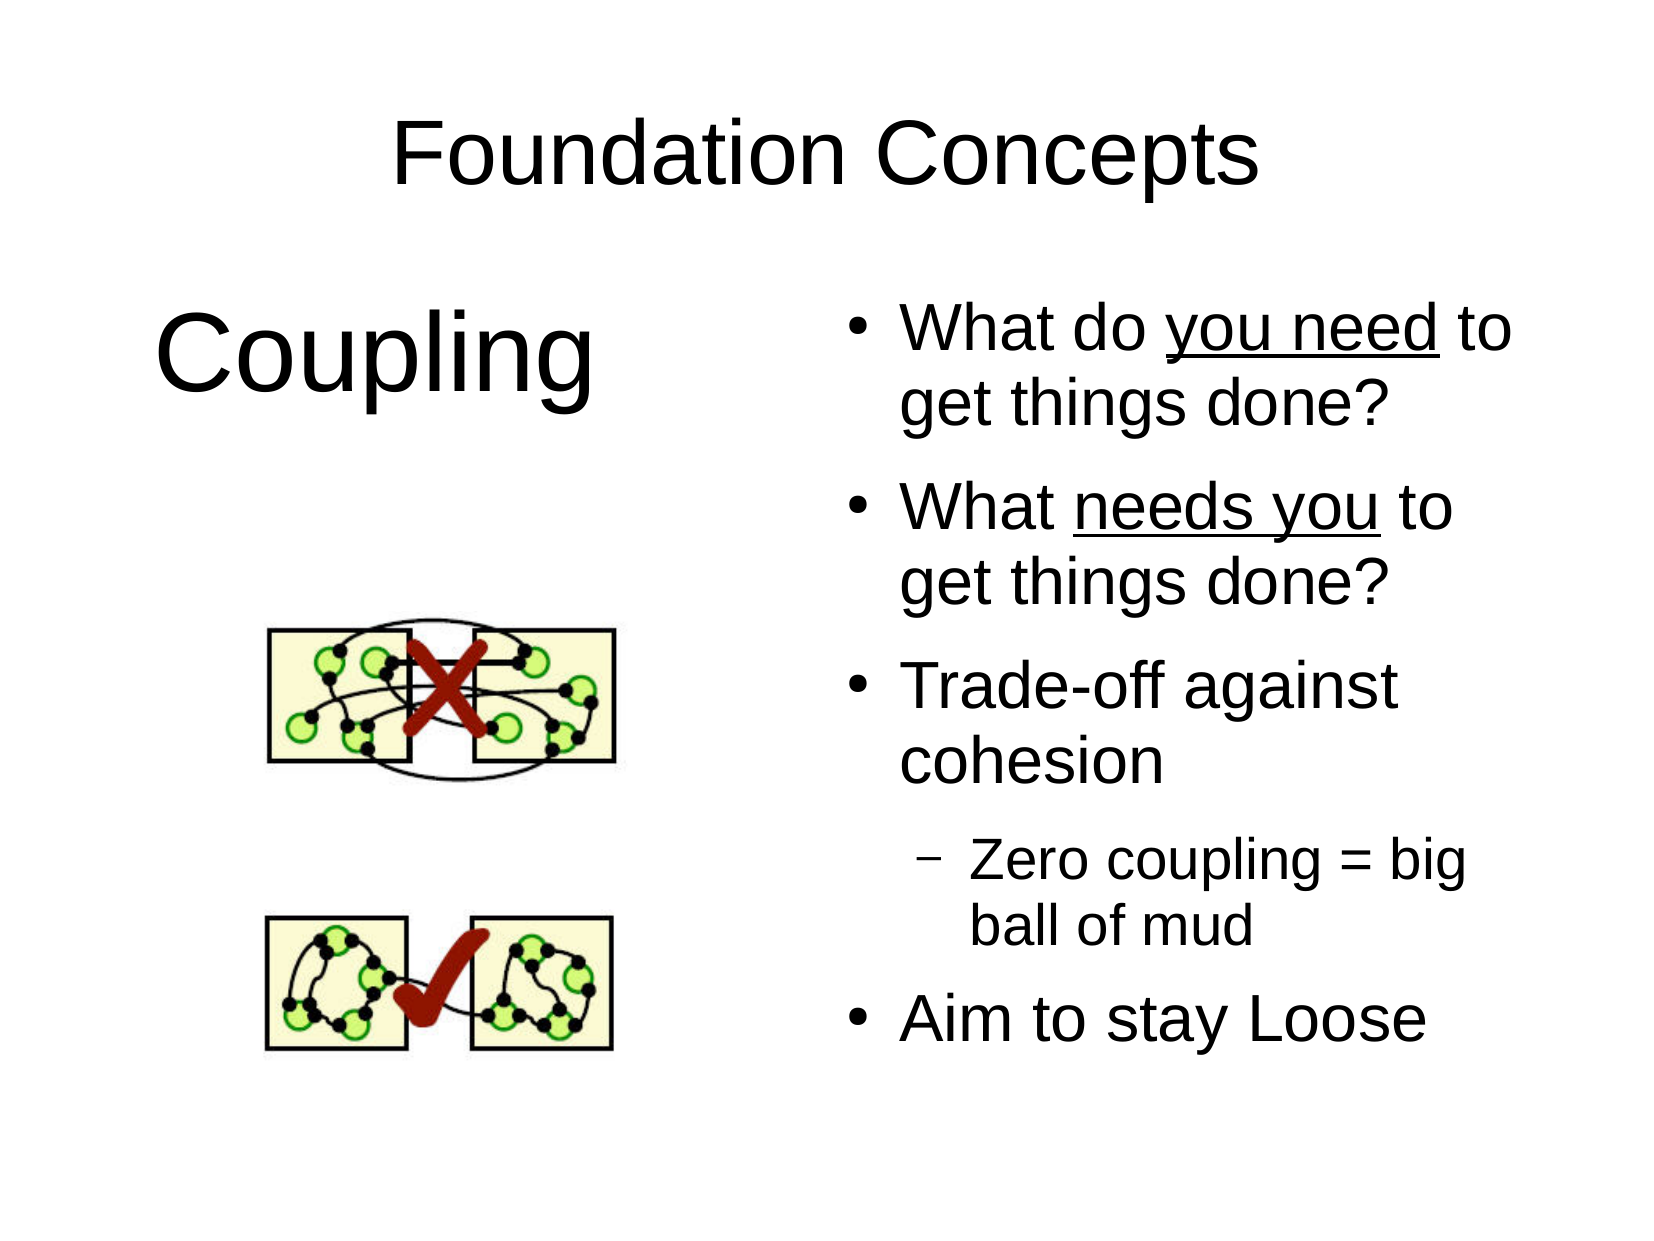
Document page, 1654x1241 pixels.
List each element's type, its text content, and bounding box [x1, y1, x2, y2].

picture [247, 611, 662, 792]
list Coupling [82, 290, 793, 634]
list What do you need to get things done? What needs you to get things done? Trade-off against cohesion Zero coupling = big ball of mud Aim to stay Loose [828, 290, 1539, 1087]
picture [237, 897, 650, 1078]
title Foundation Concepts [82, 49, 1571, 257]
